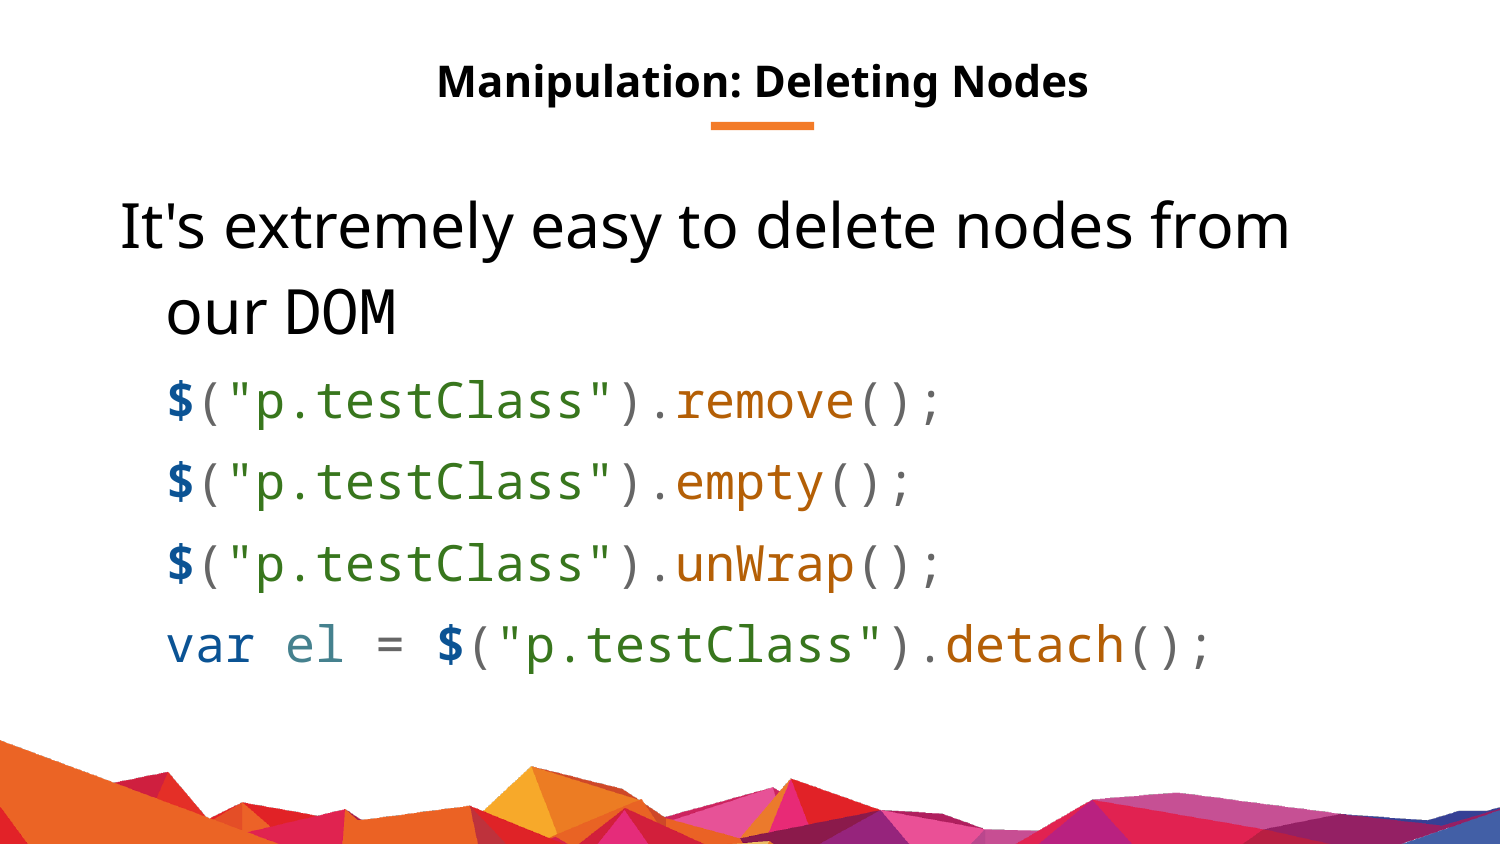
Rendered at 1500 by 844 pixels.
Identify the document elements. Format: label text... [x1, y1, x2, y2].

text_box It's extremely easy to delete nodes from our DOM $("p.testClass").remove(); $("p.testClass").empty(); $("p.testClass").unWrap(); var el = $("p.testClass").detach(); [75, 159, 1426, 816]
title Manipulation: Deleting Nodes [94, 39, 1431, 110]
picture [0, 740, 1500, 844]
